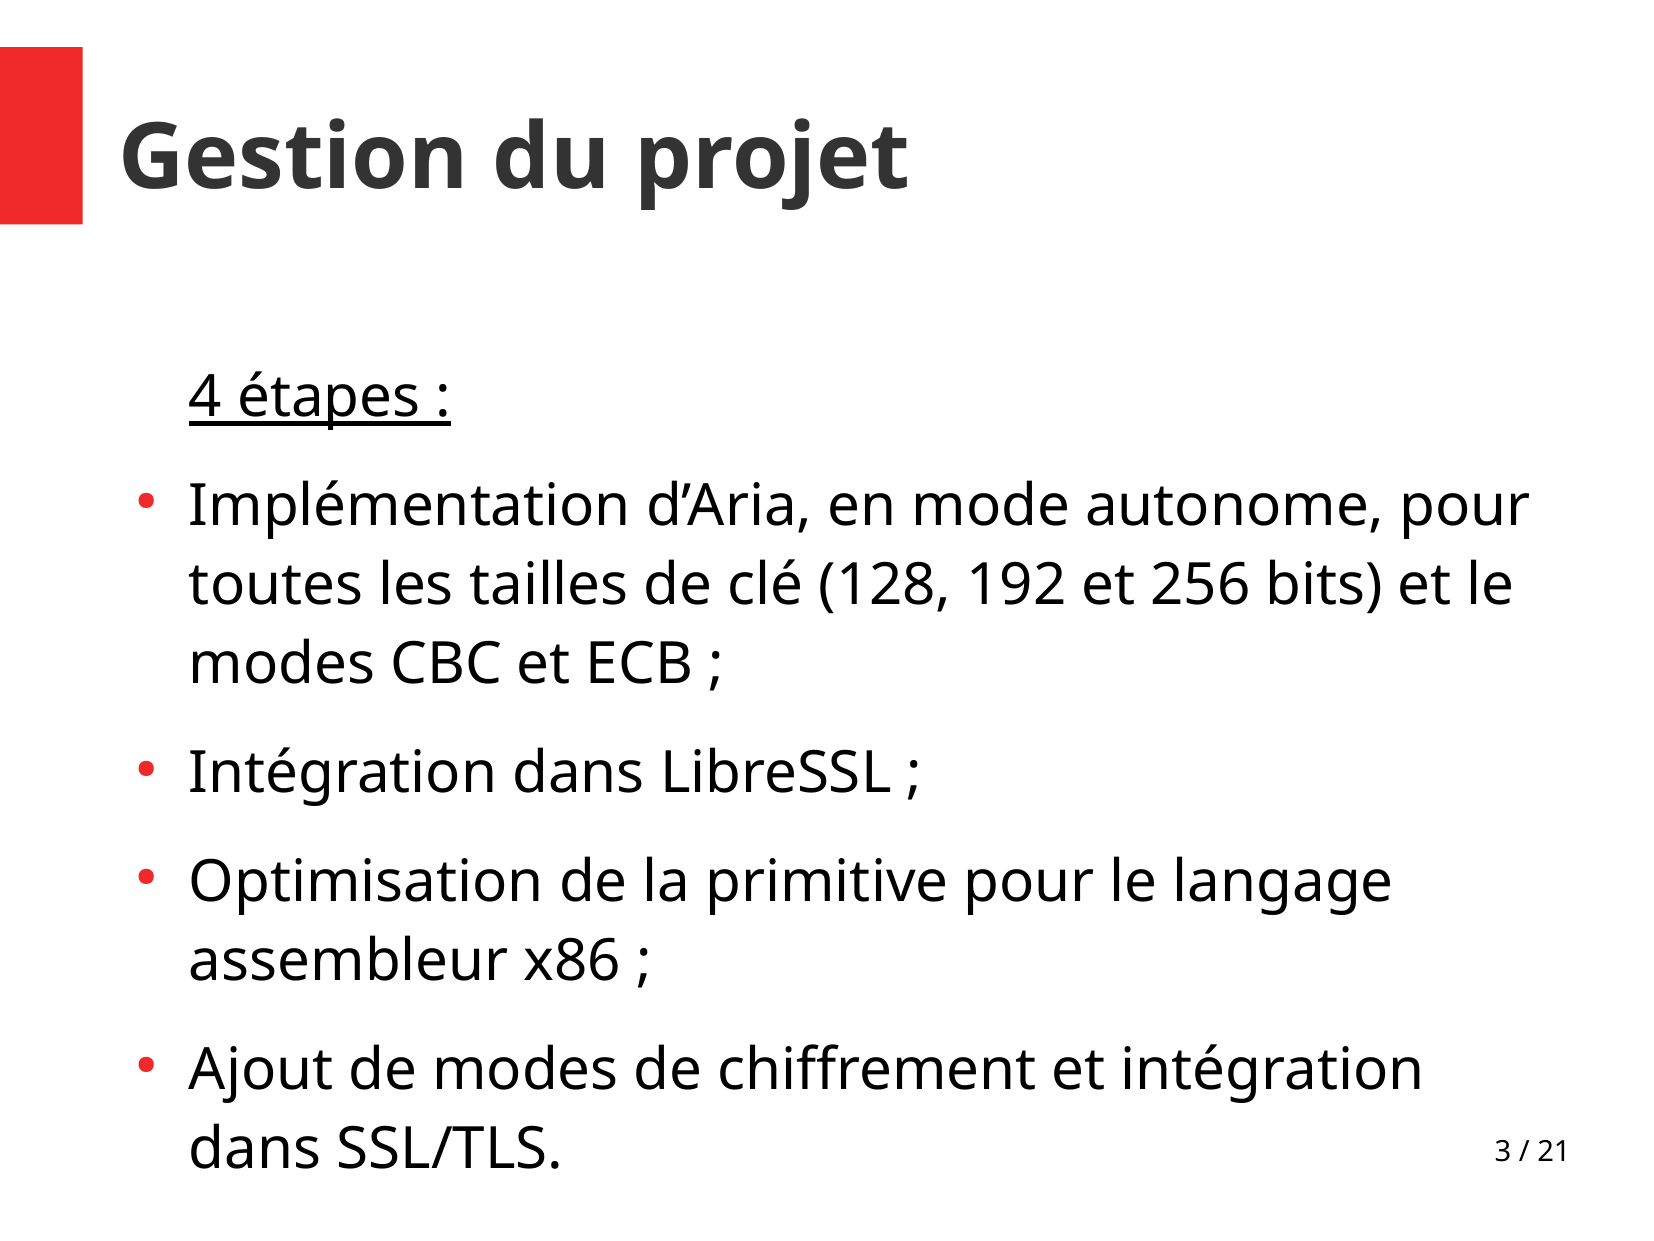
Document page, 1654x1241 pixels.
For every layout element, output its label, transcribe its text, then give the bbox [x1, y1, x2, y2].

list 4 étapes : Implémentation d’Aria, en mode autonome, pour toutes les tailles de clé (128, 192 et 256 bits) et le modes CBC et ECB ; Intégration dans LibreSSL ; Optimisation de la primitive pour le langage assembleur x86 ; Ajout de modes de chiffrement et intégration dans SSL/TLS. [118, 354, 1536, 1074]
title Gestion du projet [118, 49, 1571, 257]
